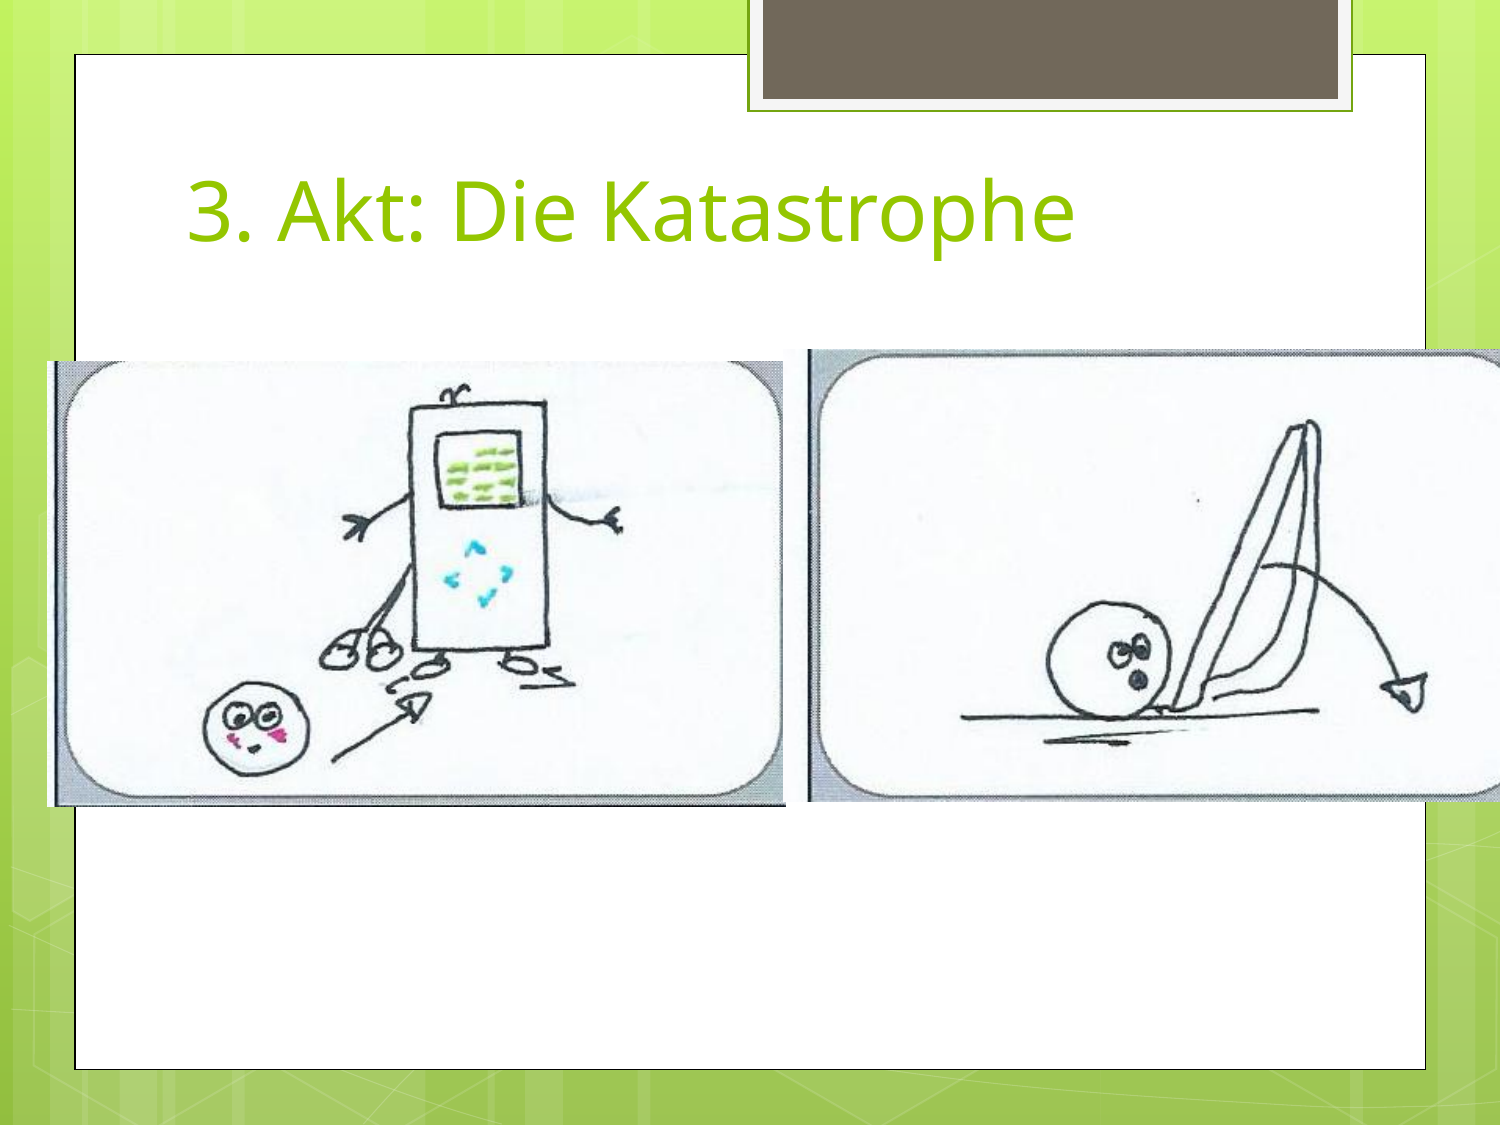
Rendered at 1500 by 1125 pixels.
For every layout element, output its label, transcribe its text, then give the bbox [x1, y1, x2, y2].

title 3. Akt: Die Katastrophe [171, 78, 1324, 266]
picture [47, 349, 1500, 808]
